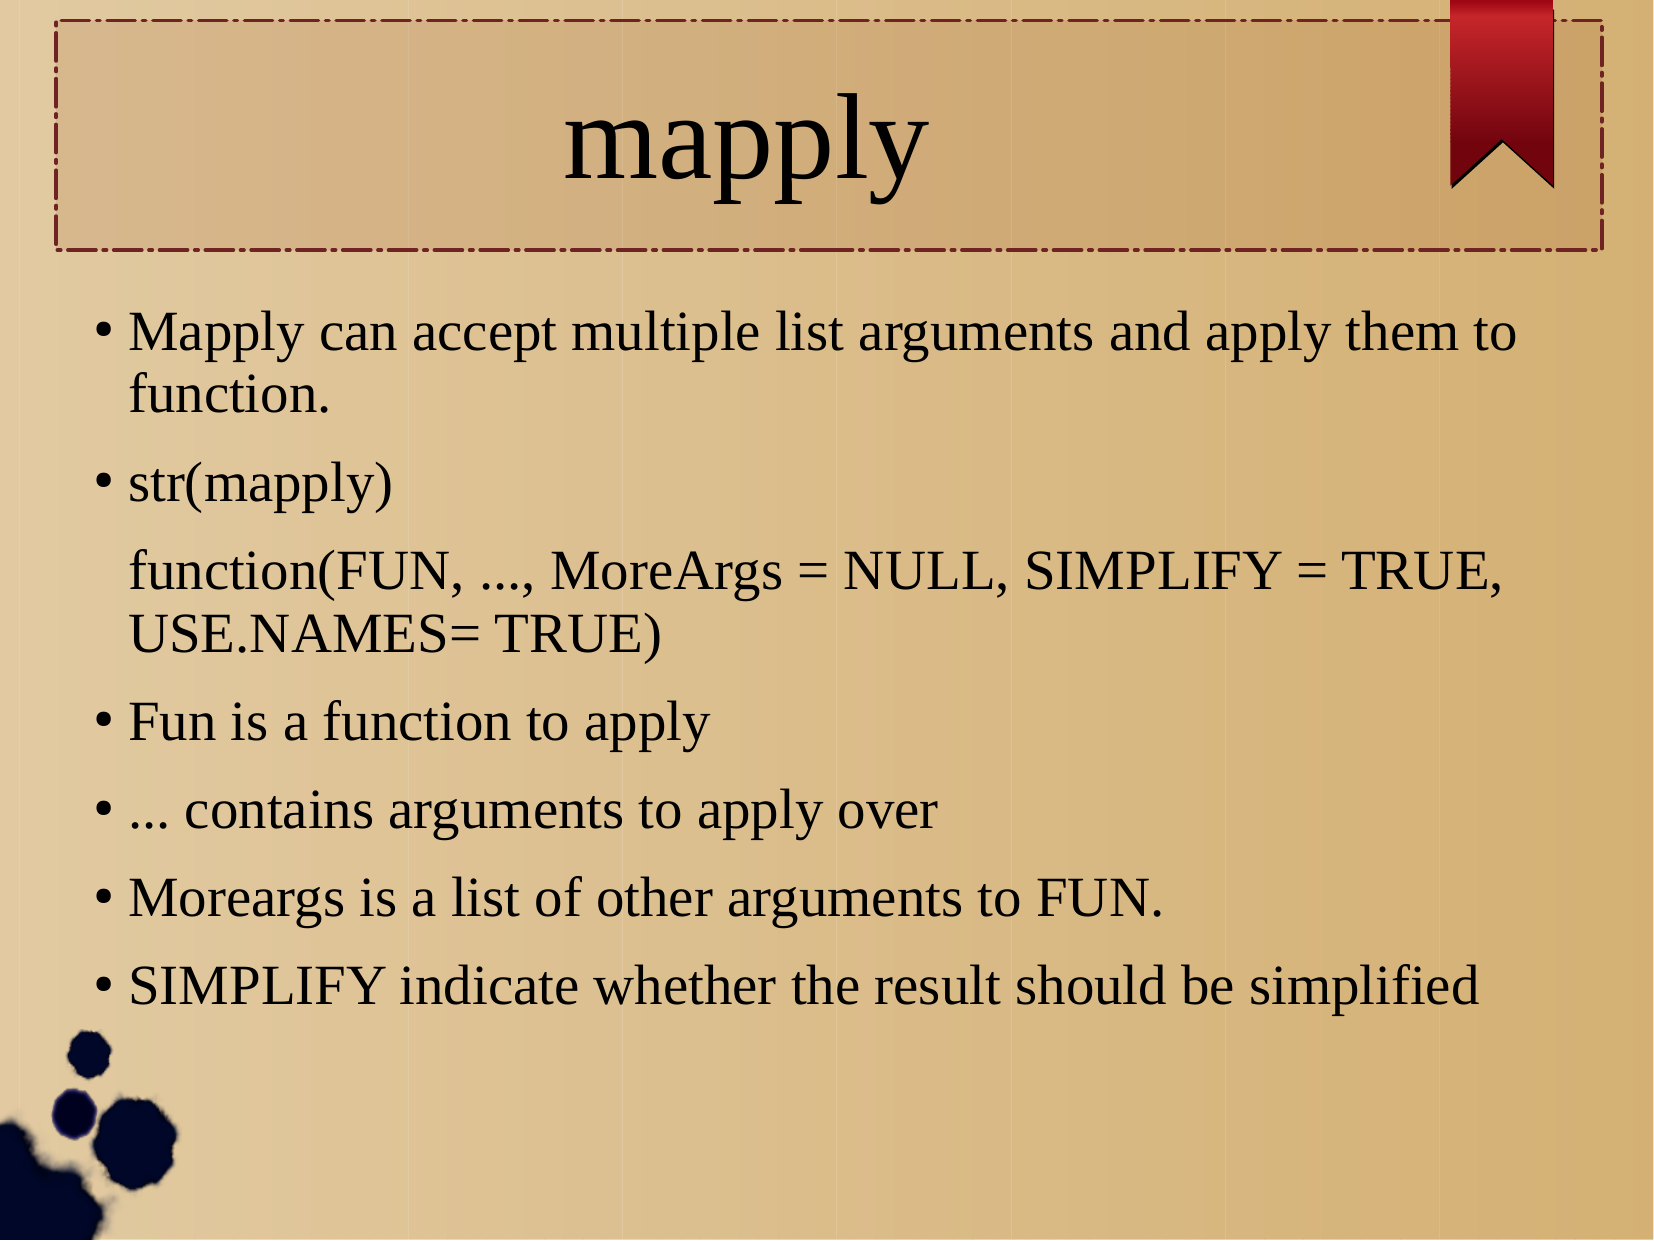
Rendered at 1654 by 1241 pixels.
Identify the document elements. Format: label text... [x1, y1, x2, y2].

title mapply [82, 47, 1412, 229]
list Mapply can accept multiple list arguments and apply them to function. str(mapply) function(FUN, ..., MoreArgs = NULL, SIMPLIFY = TRUE, USE.NAMES= TRUE) Fun is a function to apply ... contains arguments to apply over Moreargs is a list of other arguments to FUN. SIMPLIFY indicate whether the result should be simplified [82, 299, 1571, 1019]
